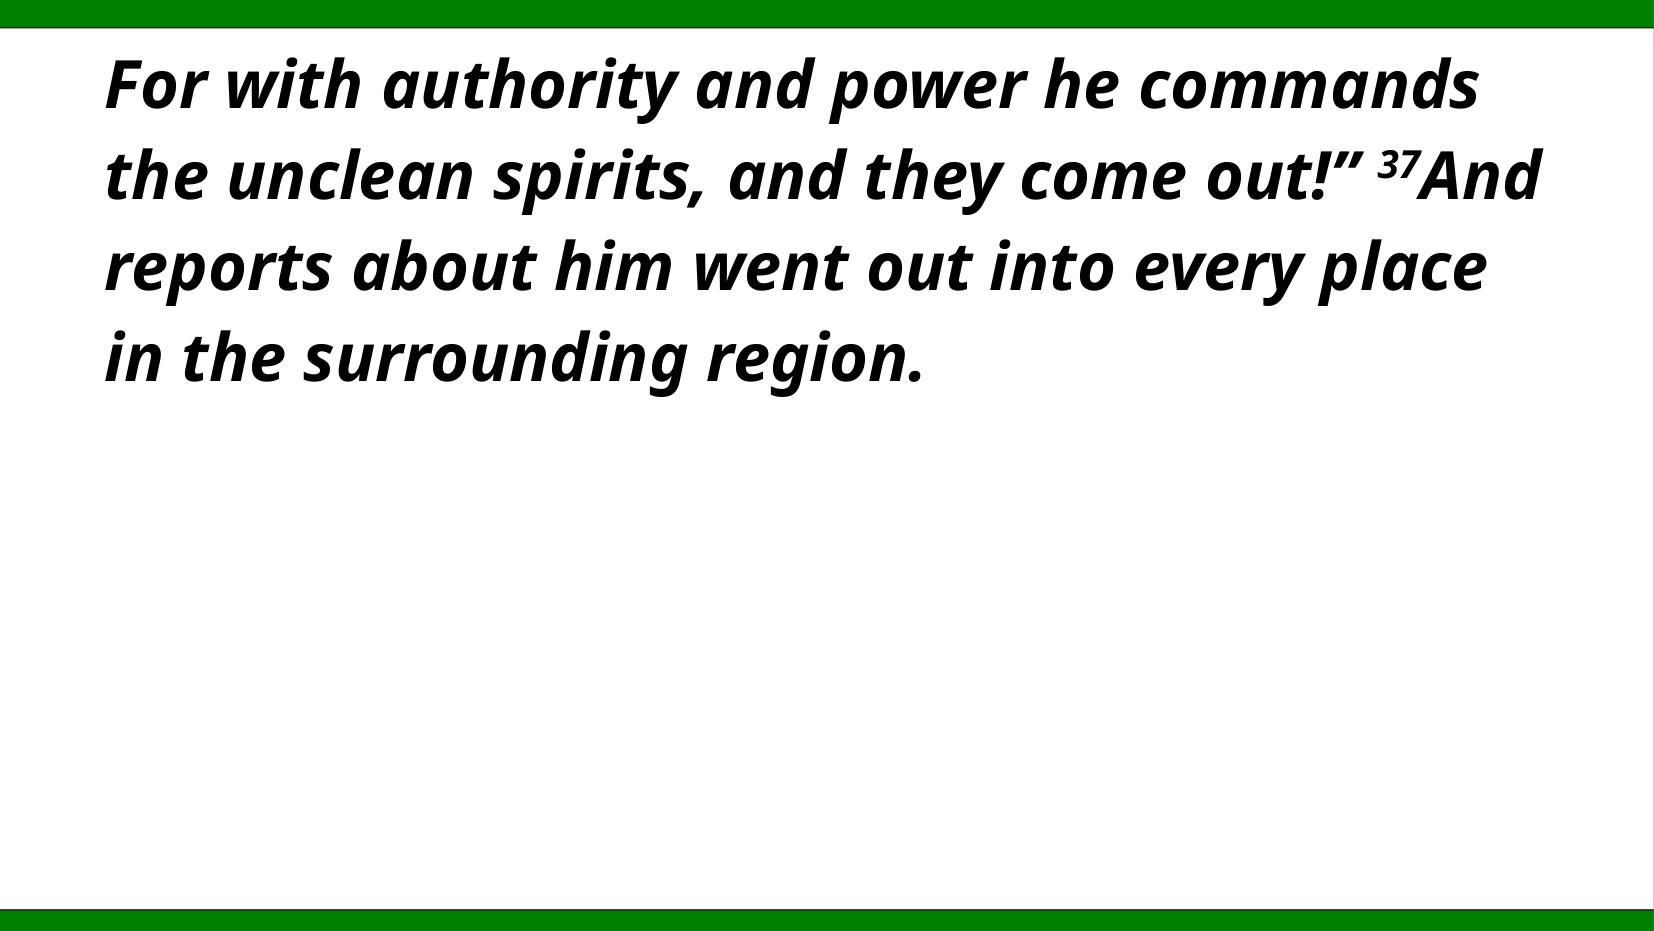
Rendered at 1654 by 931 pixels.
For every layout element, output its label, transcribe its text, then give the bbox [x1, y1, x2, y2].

picture [0, 0, 1654, 931]
text_box For with authority and power he commands the unclean spirits, and they come out!” 37And reports about him went out into every place in the surrounding region. [90, 30, 1561, 400]
